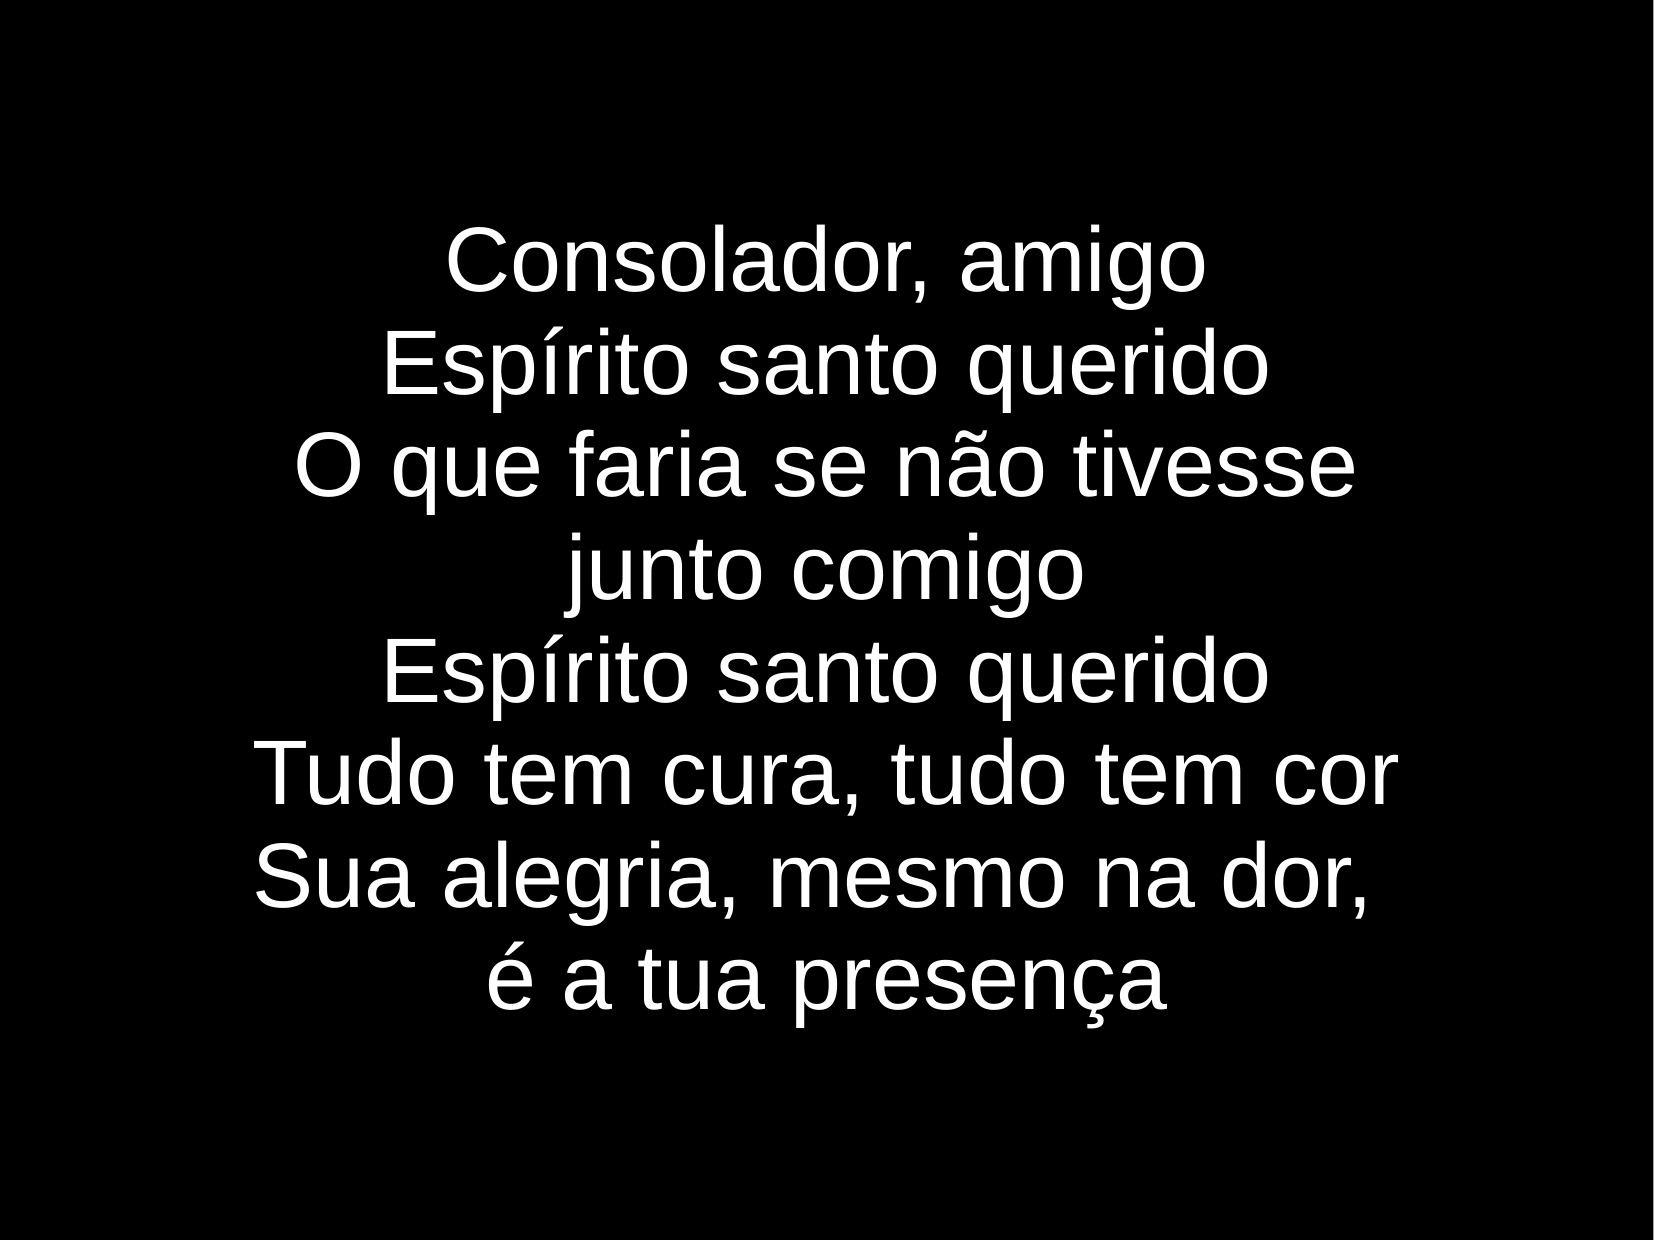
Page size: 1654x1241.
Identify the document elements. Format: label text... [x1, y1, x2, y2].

subtitle Consolador, amigo Espírito santo querido O que faria se não tivesse junto comigo Espírito santo querido Tudo tem cura, tudo tem cor Sua alegria, mesmo na dor, é a tua presença [59, 35, 1595, 1203]
